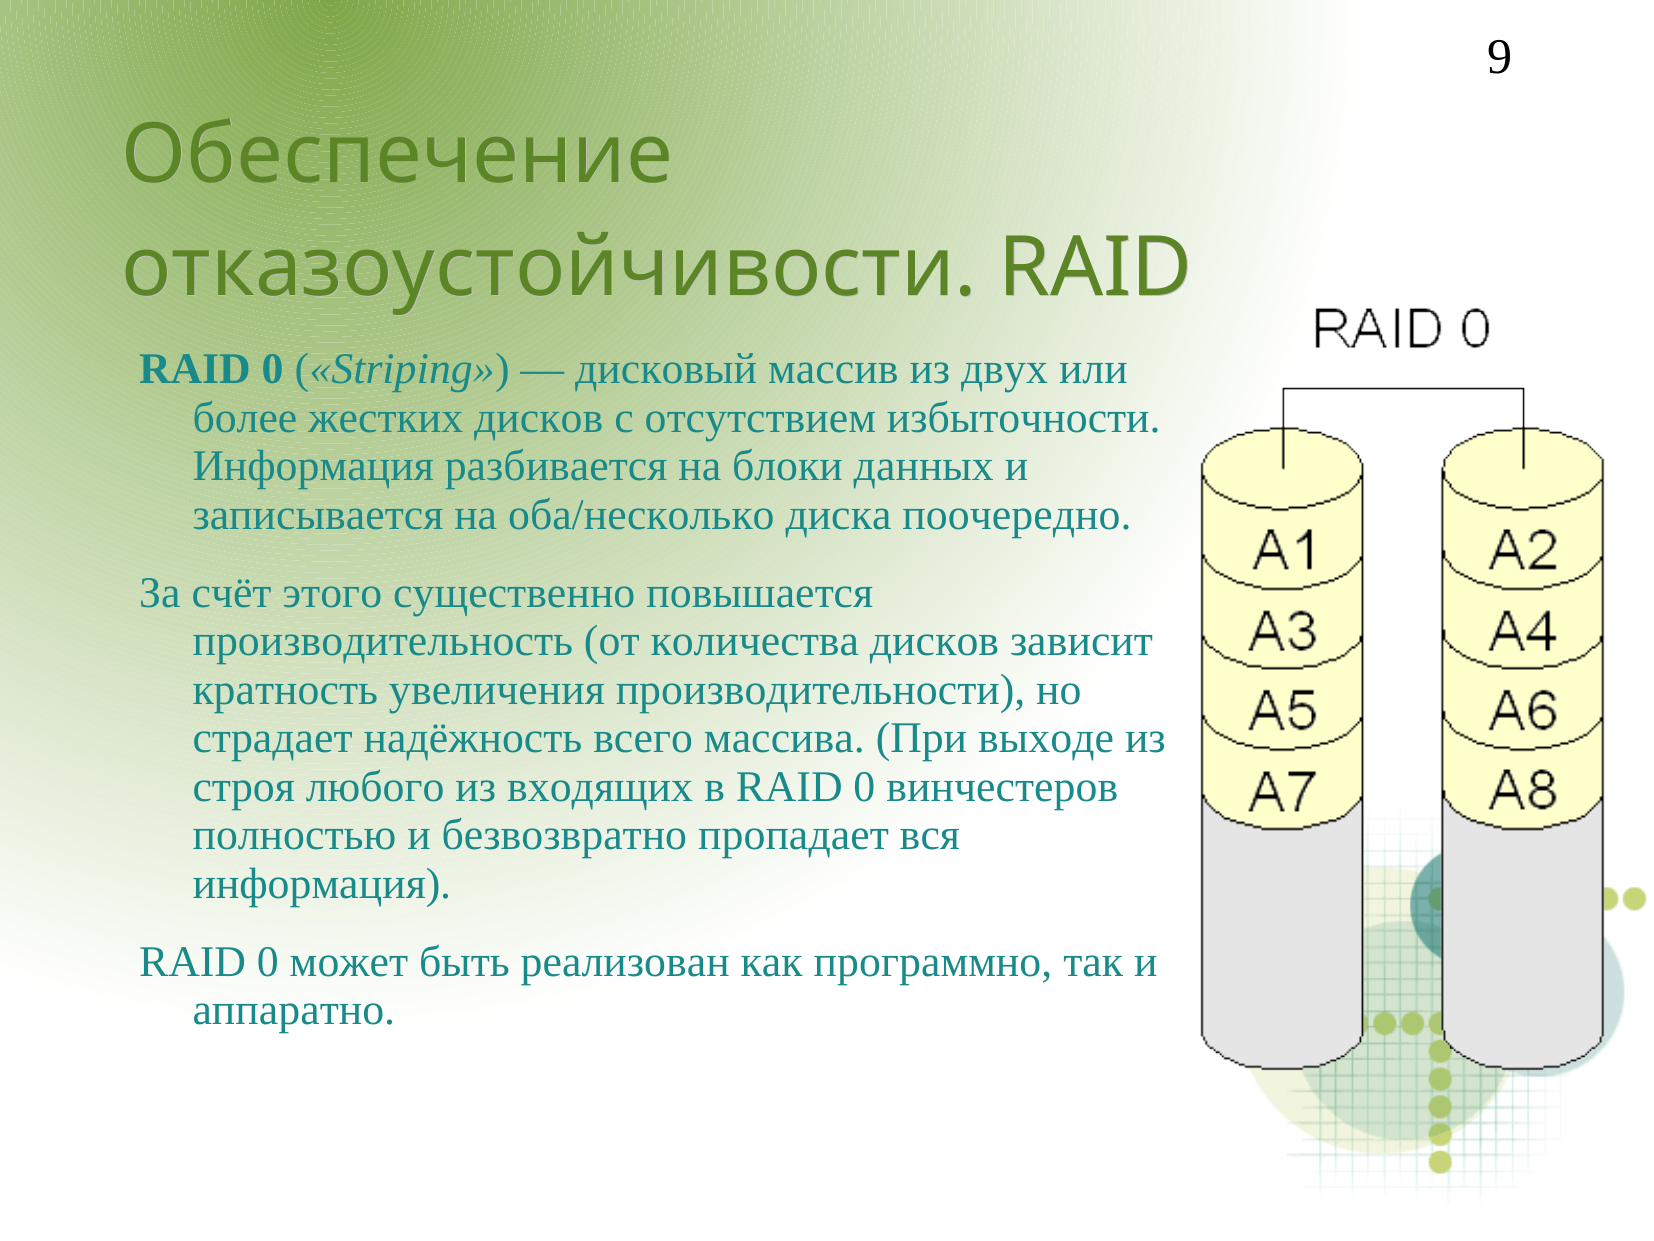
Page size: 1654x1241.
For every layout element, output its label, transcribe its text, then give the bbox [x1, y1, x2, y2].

text_box <номер> [1498, 29, 1654, 89]
picture [1124, 267, 1654, 1211]
title Обеспечение отказоустойчивости. RAID [121, 102, 1534, 311]
list RAID 0 («Striping») — дисковый массив из двух или более жестких дисков с отсутствием избыточности. Информация разбивается на блоки данных и записывается на оба/несколько диска поочередно. За счёт этого существенно повышается производительность (от количества дисков зависит кратность увеличения производительности), но страдает надёжность всего массива. (При выходе из строя любого из входящих в RAID 0 винчестеров полностью и безвозвратно пропадает вся информация). RAID 0 может быть реализован как программно, так и аппаратно. [121, 344, 1124, 1127]
